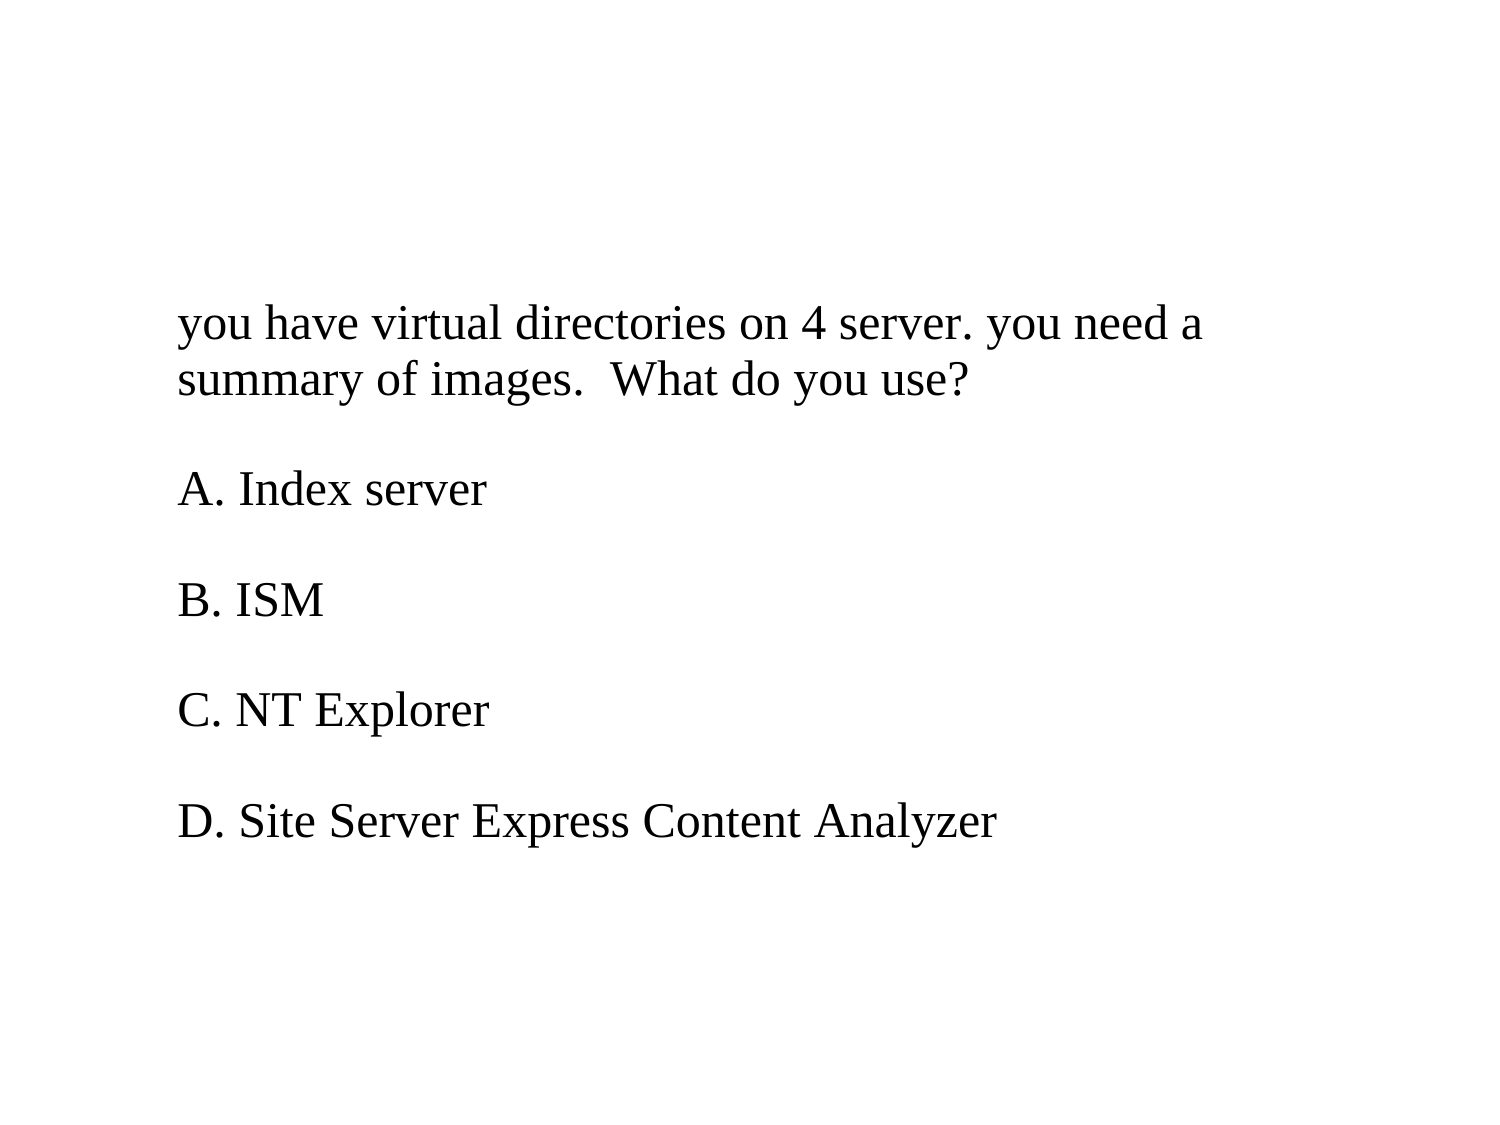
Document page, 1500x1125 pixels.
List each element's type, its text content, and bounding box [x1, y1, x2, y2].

text_box you have virtual directories on 4 server. you need a summary of images. What do you use? A. Index server B. ISM C. NT Explorer D. Site Server Express Content Analyzer [162, 287, 1413, 856]
